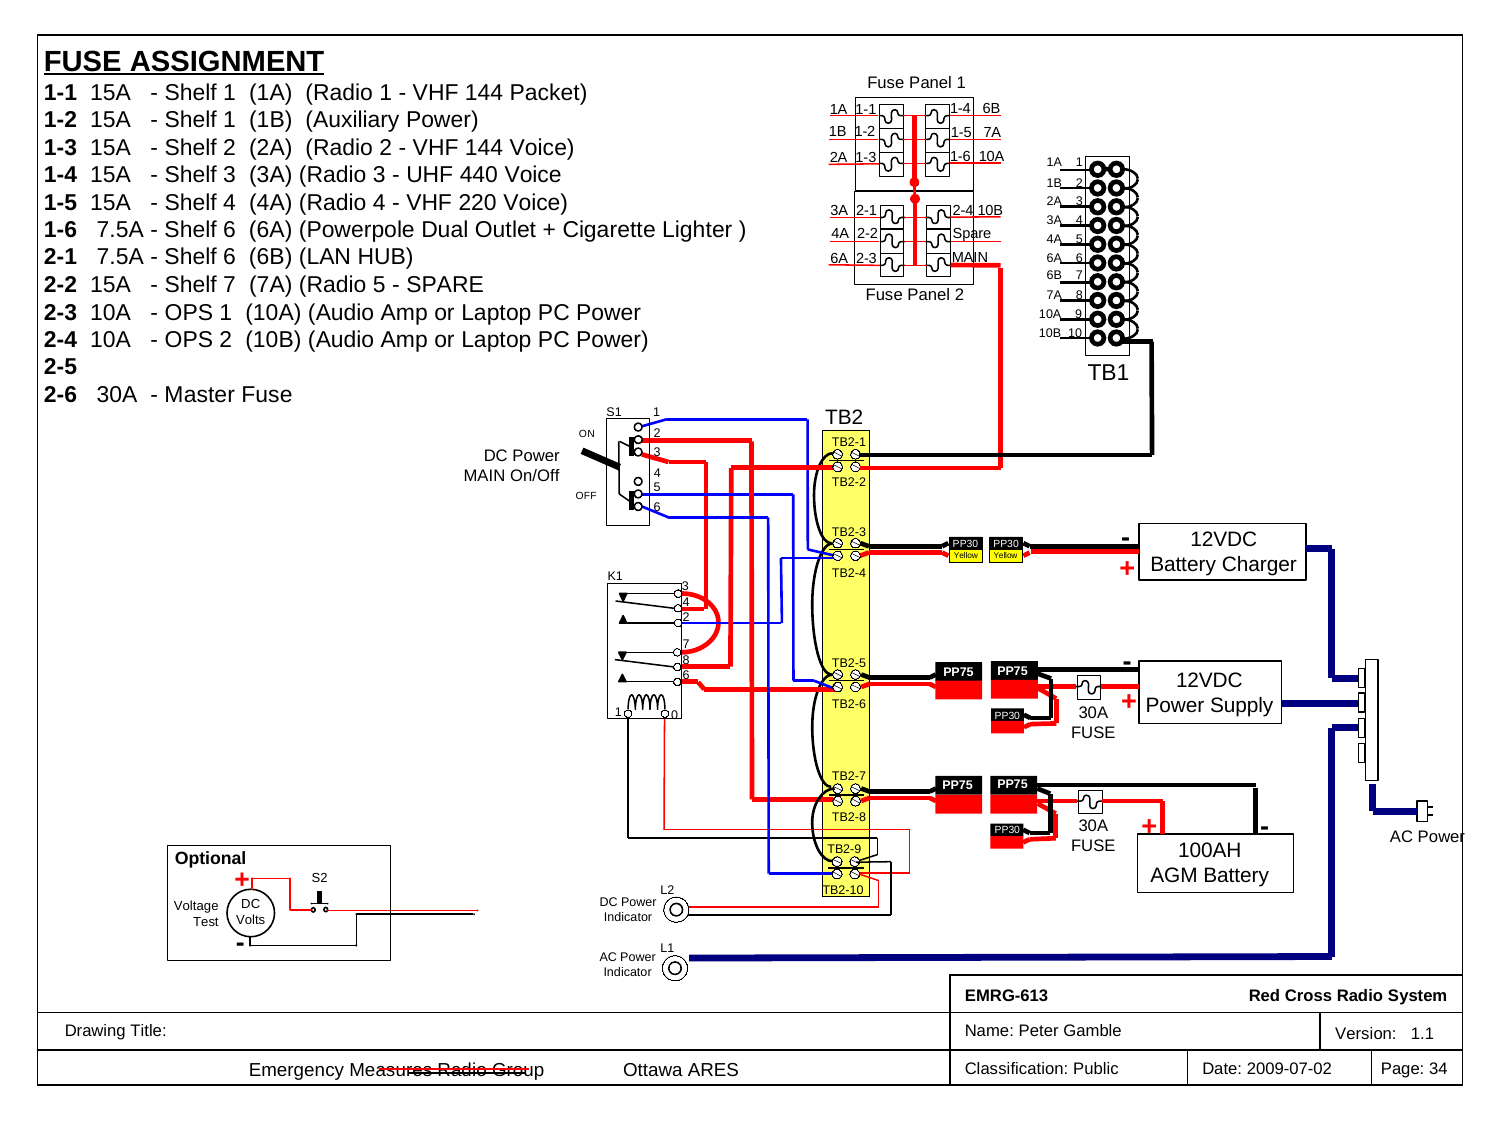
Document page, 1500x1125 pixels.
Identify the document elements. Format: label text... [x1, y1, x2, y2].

text_box 4 [654, 464, 662, 480]
text_box AC Power Indicator [599, 949, 656, 980]
text_box [822, 869, 870, 897]
text_box Yellow [993, 550, 1018, 561]
text_box 8 [682, 651, 690, 667]
text_box [840, 671, 853, 680]
text_box Fuse Panel 2 [865, 284, 965, 305]
text_box [1140, 524, 1305, 579]
text_box 0 [670, 706, 679, 718]
text_box AC Power [1389, 825, 1466, 846]
text_box 1-6 10A [949, 146, 1005, 165]
text_box [990, 775, 1038, 814]
text_box 1A 1 [1046, 154, 1084, 170]
text_box MAIN [951, 247, 989, 266]
text_box S1 [606, 404, 622, 420]
text_box [1113, 279, 1120, 285]
text_box [880, 153, 903, 170]
text_box 1B 2 [1046, 174, 1084, 190]
text_box - [1122, 643, 1132, 667]
text_box TB2-1 [831, 437, 867, 449]
text_box [857, 457, 870, 466]
text_box [881, 254, 903, 270]
text_box [822, 437, 834, 457]
text_box [854, 96, 974, 163]
text_box Yellow [953, 550, 979, 561]
text_box [665, 898, 688, 921]
text_box 6 [653, 498, 661, 514]
text_box [1094, 166, 1101, 172]
text_box [950, 141, 974, 146]
text_box [949, 536, 983, 563]
text_box + [1119, 554, 1136, 584]
text_box [880, 111, 903, 128]
text_box [935, 662, 983, 700]
text_box [990, 823, 1024, 849]
text_box TB2-10 [822, 881, 864, 898]
text_box 1A 1-1 [829, 100, 877, 118]
text_box TB2-2 [831, 474, 867, 490]
text_box PP30 [994, 709, 1021, 722]
text_box [859, 437, 870, 453]
text_box [917, 242, 926, 265]
text_box [822, 830, 870, 837]
text_box PP75 [997, 776, 1028, 792]
text_box TB2-5 [831, 655, 867, 671]
text_box [1113, 297, 1120, 304]
text_box + [1141, 808, 1158, 842]
text_box [663, 957, 687, 980]
text_box [1359, 669, 1364, 687]
text_box 2 [653, 425, 661, 441]
text_box 12VDC Power Supply [1141, 666, 1278, 717]
text_box [1113, 222, 1120, 229]
text_box [1359, 719, 1364, 737]
text_box [1359, 744, 1364, 762]
text_box - [1121, 519, 1131, 544]
text_box + [1121, 689, 1137, 717]
text_box 4A 5 [1046, 230, 1084, 246]
text_box Emergency Measures Radio Group Ottawa ARES [50, 1049, 938, 1086]
text_box Spare [952, 224, 992, 241]
text_box [927, 254, 950, 270]
text_box [1113, 260, 1120, 266]
text_box [881, 236, 903, 253]
text_box 3A 2-1 [830, 200, 877, 218]
text_box PP75 [997, 662, 1028, 678]
text_box L1 [660, 939, 675, 955]
text_box [822, 839, 870, 859]
text_box [917, 140, 925, 163]
text_box [823, 791, 835, 797]
text_box 2A 3 [1046, 193, 1084, 209]
text_box TB1 [1087, 357, 1130, 386]
text_box 1 [614, 703, 622, 718]
text_box [839, 540, 854, 549]
text_box [825, 545, 836, 553]
text_box [950, 117, 974, 123]
text_box 2A 1-3 [829, 147, 877, 166]
text_box 7 [682, 635, 690, 651]
text_box PP30 [994, 823, 1021, 837]
text_box [1113, 204, 1120, 210]
text_box [1094, 222, 1101, 229]
text_box [1113, 335, 1120, 341]
chart [165, 842, 481, 964]
text_box 1B 1-2 [828, 121, 876, 140]
text_box [916, 164, 974, 217]
text_box 5 [653, 479, 661, 495]
text_box [859, 792, 870, 798]
text_box L2 [660, 881, 675, 898]
text_box [926, 105, 949, 122]
text_box [989, 536, 1023, 563]
text_box [854, 218, 880, 241]
text_box [880, 159, 903, 176]
text_box 6 [682, 667, 690, 683]
text_box [1113, 241, 1120, 248]
text_box K1 [607, 568, 624, 583]
text_box - [1122, 672, 1132, 677]
text_box 1 [653, 404, 661, 420]
text_box [1140, 662, 1281, 723]
text_box 30A FUSE [1070, 701, 1116, 742]
text_box [822, 455, 836, 465]
text_box [1418, 802, 1427, 821]
text_box [881, 259, 903, 276]
text_box 1-5 7A [950, 123, 1002, 141]
text_box [935, 775, 983, 814]
text_box 1-4 6B [950, 99, 1005, 117]
text_box [927, 259, 950, 276]
text_box [857, 546, 870, 552]
text_box [822, 859, 834, 872]
text_box TB2-8 [831, 808, 867, 824]
text_box TB2-7 [831, 767, 867, 783]
text_box [840, 783, 853, 794]
text_box [856, 677, 870, 684]
text_box TB2-6 [831, 696, 867, 712]
text_box 6B 7 [1046, 266, 1084, 282]
text_box DC Power Indicator [599, 894, 657, 925]
text_box 10A 9 [1038, 305, 1083, 321]
text_box [951, 218, 974, 241]
text_box TB2-9 [827, 841, 862, 857]
text_box [951, 242, 974, 247]
text_box - [1260, 808, 1270, 842]
text_box [881, 206, 903, 222]
text_box ON [578, 426, 595, 440]
text_box [1094, 241, 1101, 247]
text_box TB2-3 [831, 524, 867, 540]
text_box [904, 218, 913, 241]
text_box [927, 212, 950, 228]
text_box OFF [575, 489, 598, 502]
text_box 2 [682, 609, 690, 625]
text_box [1113, 185, 1120, 191]
text_box [927, 236, 950, 253]
text_box [917, 116, 925, 139]
text_box 2-4 10B [952, 200, 1004, 219]
text_box [854, 242, 880, 264]
text_box 4 [682, 594, 690, 609]
text_box [880, 135, 903, 152]
text_box [854, 164, 913, 217]
text_box [1113, 166, 1120, 173]
text_box Fuse Panel 1 [867, 71, 967, 92]
text_box [881, 212, 903, 228]
text_box PP75 [942, 777, 973, 793]
text_box 3 [681, 578, 690, 594]
text_box [1138, 835, 1293, 892]
text_box [880, 105, 903, 122]
text_box [927, 206, 950, 222]
text_box [927, 230, 950, 246]
text_box [991, 708, 1024, 734]
text_box [822, 681, 870, 788]
text_box 4A 2-2 [826, 224, 878, 242]
text_box [1366, 660, 1377, 780]
text_box [1094, 316, 1101, 322]
text_box [854, 266, 974, 285]
text_box [1113, 316, 1120, 323]
text_box 6A 2-3 [829, 249, 877, 264]
text_box [926, 153, 949, 170]
text_box [926, 129, 949, 145]
text_box PP30 [993, 537, 1019, 549]
text_box [822, 550, 870, 674]
text_box 12VDC Battery Charger [1141, 525, 1306, 576]
text_box FUSE ASSIGNMENT 1-1 15A - Shelf 1 (1A) (Radio 1 - VHF 144 Packet) 1-2 15A - Shelf 1 (1B) (Auxiliary Power) 1-3 15A - Shelf 2 (2A) (Radio 2 - VHF 144 Voice) 1-4 15A - Shelf 3 (3A) (Radio 3 - UHF 440 Voice 1-5 15A - Shelf 4 (4A) (Radio 4 - VHF 220 Voice) 1-6 7.5A - Shelf 6 (6A) (Powerpole Dual Outlet + Cigarette Lighter ) 2-1 7.5A - Shelf 6 (6B) (LAN HUB) 2-2 15A - Shelf 7 (7A) (Radio 5 - SPARE 2-3 10A - OPS 1 (10A) (Audio Amp or Laptop PC Power 2-4 10A - OPS 2 (10B) (Audio Amp or Laptop PC Power) 2-5 2-6 30A - Master Fuse [43, 42, 748, 407]
text_box [858, 863, 870, 872]
text_box 3 [653, 443, 661, 459]
text_box [822, 461, 870, 543]
text_box [990, 661, 1038, 699]
text_box [1359, 694, 1364, 711]
text_box 6A 6 [1046, 249, 1084, 265]
text_box [926, 159, 949, 176]
text_box [839, 449, 854, 460]
text_box [917, 218, 926, 241]
text_box [926, 135, 949, 152]
text_box [926, 111, 949, 128]
text_box PP75 [943, 663, 974, 679]
text_box TB2 [810, 395, 879, 437]
text_box PP30 [952, 537, 979, 549]
text_box 10B 10 [1039, 324, 1083, 340]
text_box 7A 8 [1046, 287, 1084, 303]
text_box DC Power MAIN On/Off [463, 445, 560, 486]
text_box [1094, 297, 1101, 304]
text_box Page: <number> [1362, 1049, 1463, 1086]
text_box 30A FUSE [1070, 814, 1116, 855]
text_box [822, 796, 870, 829]
text_box [840, 857, 852, 867]
text_box [880, 129, 903, 145]
text_box 3A 4 [1046, 212, 1084, 228]
text_box TB2-4 [831, 564, 867, 580]
text_box [824, 677, 837, 685]
text_box 100AH AGM Battery [1150, 836, 1270, 887]
text_box [904, 116, 912, 139]
text_box [904, 242, 913, 265]
text_box [904, 140, 912, 163]
text_box [881, 230, 903, 246]
